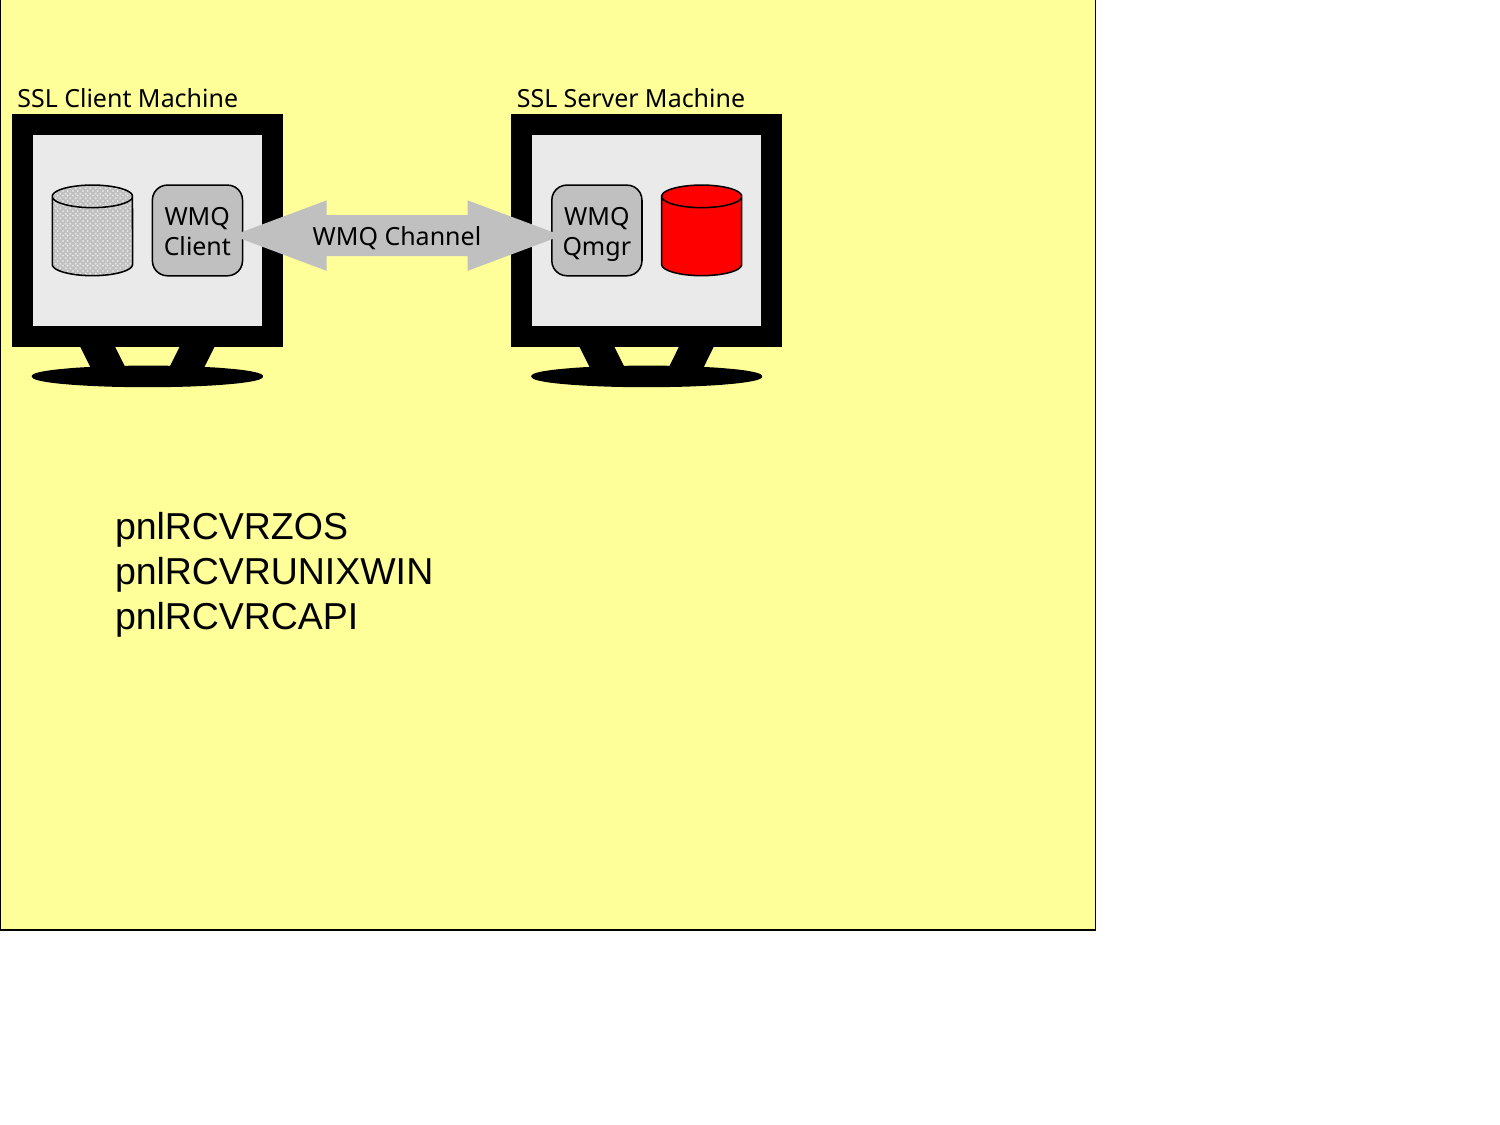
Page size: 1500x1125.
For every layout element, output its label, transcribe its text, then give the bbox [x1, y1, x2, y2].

text_box WMQ Client [152, 185, 243, 276]
text_box WMQ Qmgr [551, 185, 642, 276]
text_box pnlRCVRZOS pnlRCVRUNIXWIN pnlRCVRCAPI [100, 494, 450, 735]
text_box SSL Server Machine [501, 74, 832, 120]
text_box WMQ Channel [262, 215, 533, 256]
text_box SSL Client Machine [2, 74, 333, 120]
text_box [0, 0, 1095, 930]
